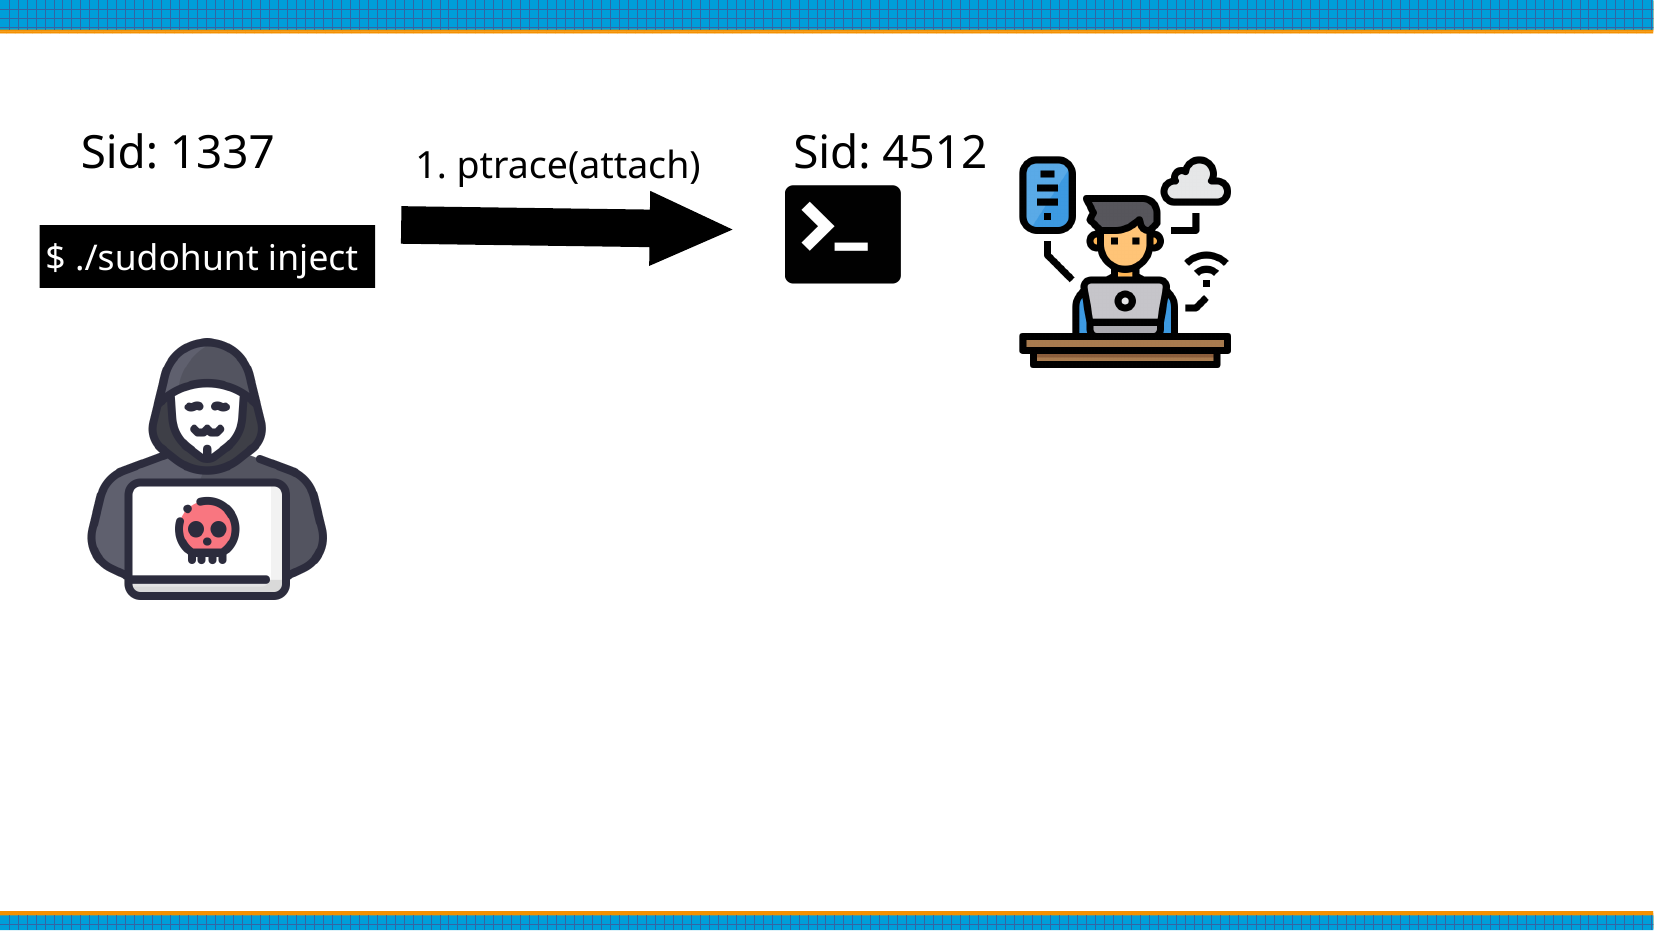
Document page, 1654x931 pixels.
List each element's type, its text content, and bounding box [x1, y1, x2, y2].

text_box Sid: 1337 [75, 113, 301, 188]
picture [76, 338, 338, 601]
text_box $ ./sudohunt inject [39, 225, 376, 288]
text_box 1. ptrace(attach) [409, 132, 707, 196]
picture [1012, 149, 1238, 375]
text_box Sid: 4512 [787, 113, 1013, 188]
text_box [400, 196, 733, 266]
picture [785, 169, 901, 301]
